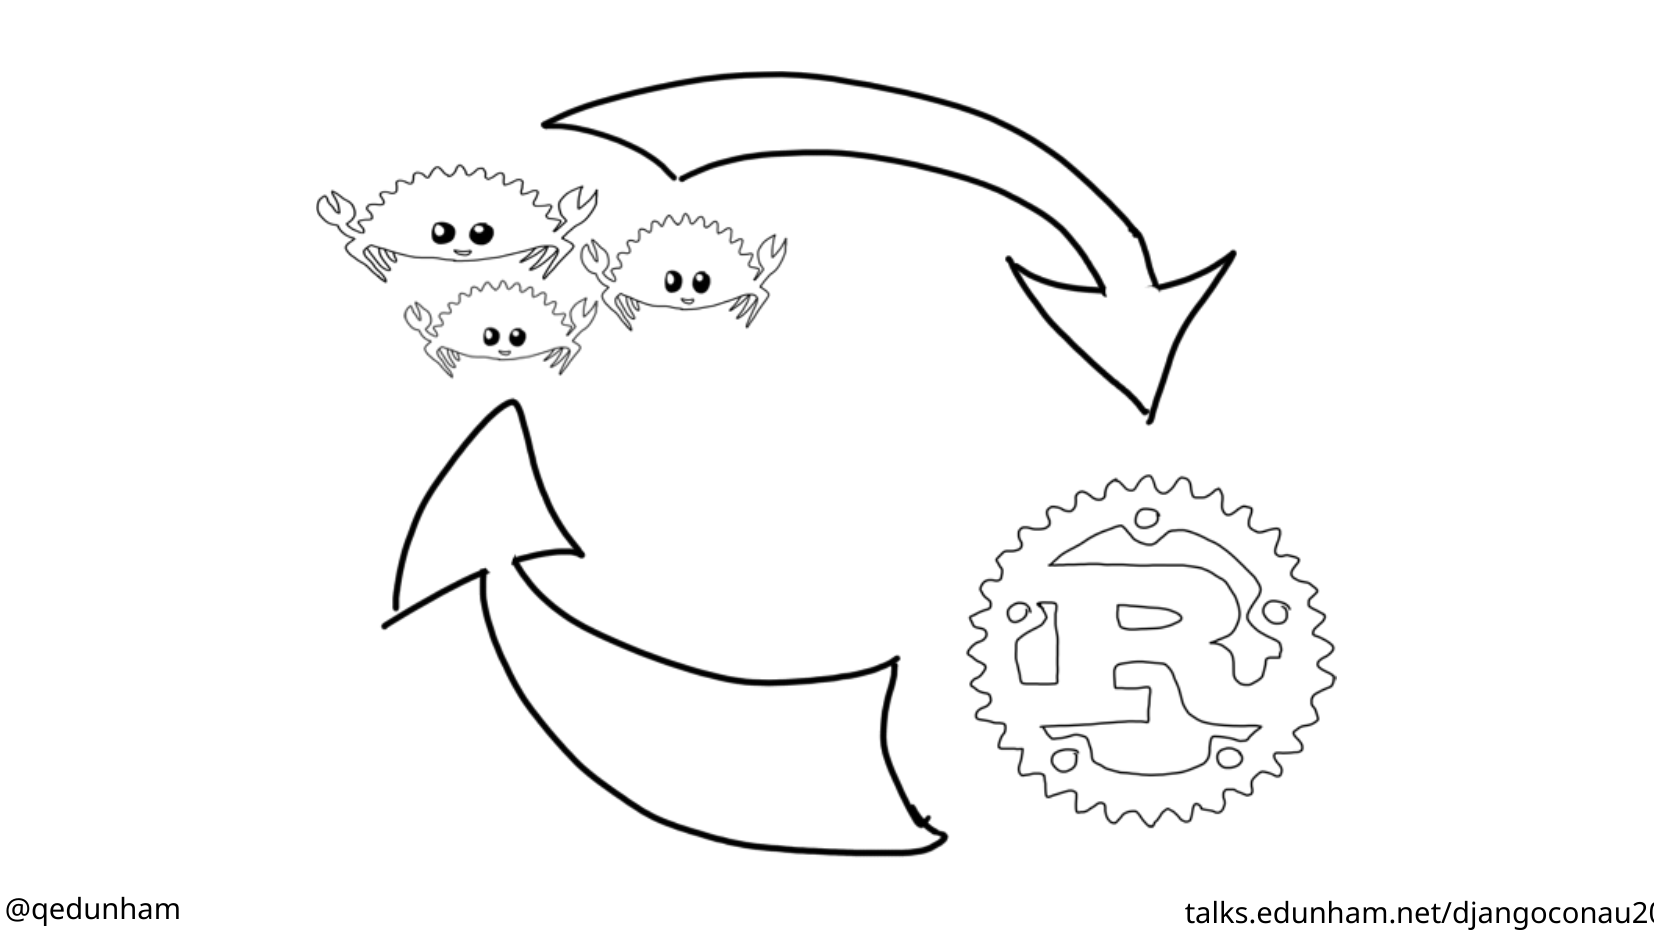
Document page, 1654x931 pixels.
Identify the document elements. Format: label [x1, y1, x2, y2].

picture [316, 71, 1337, 858]
